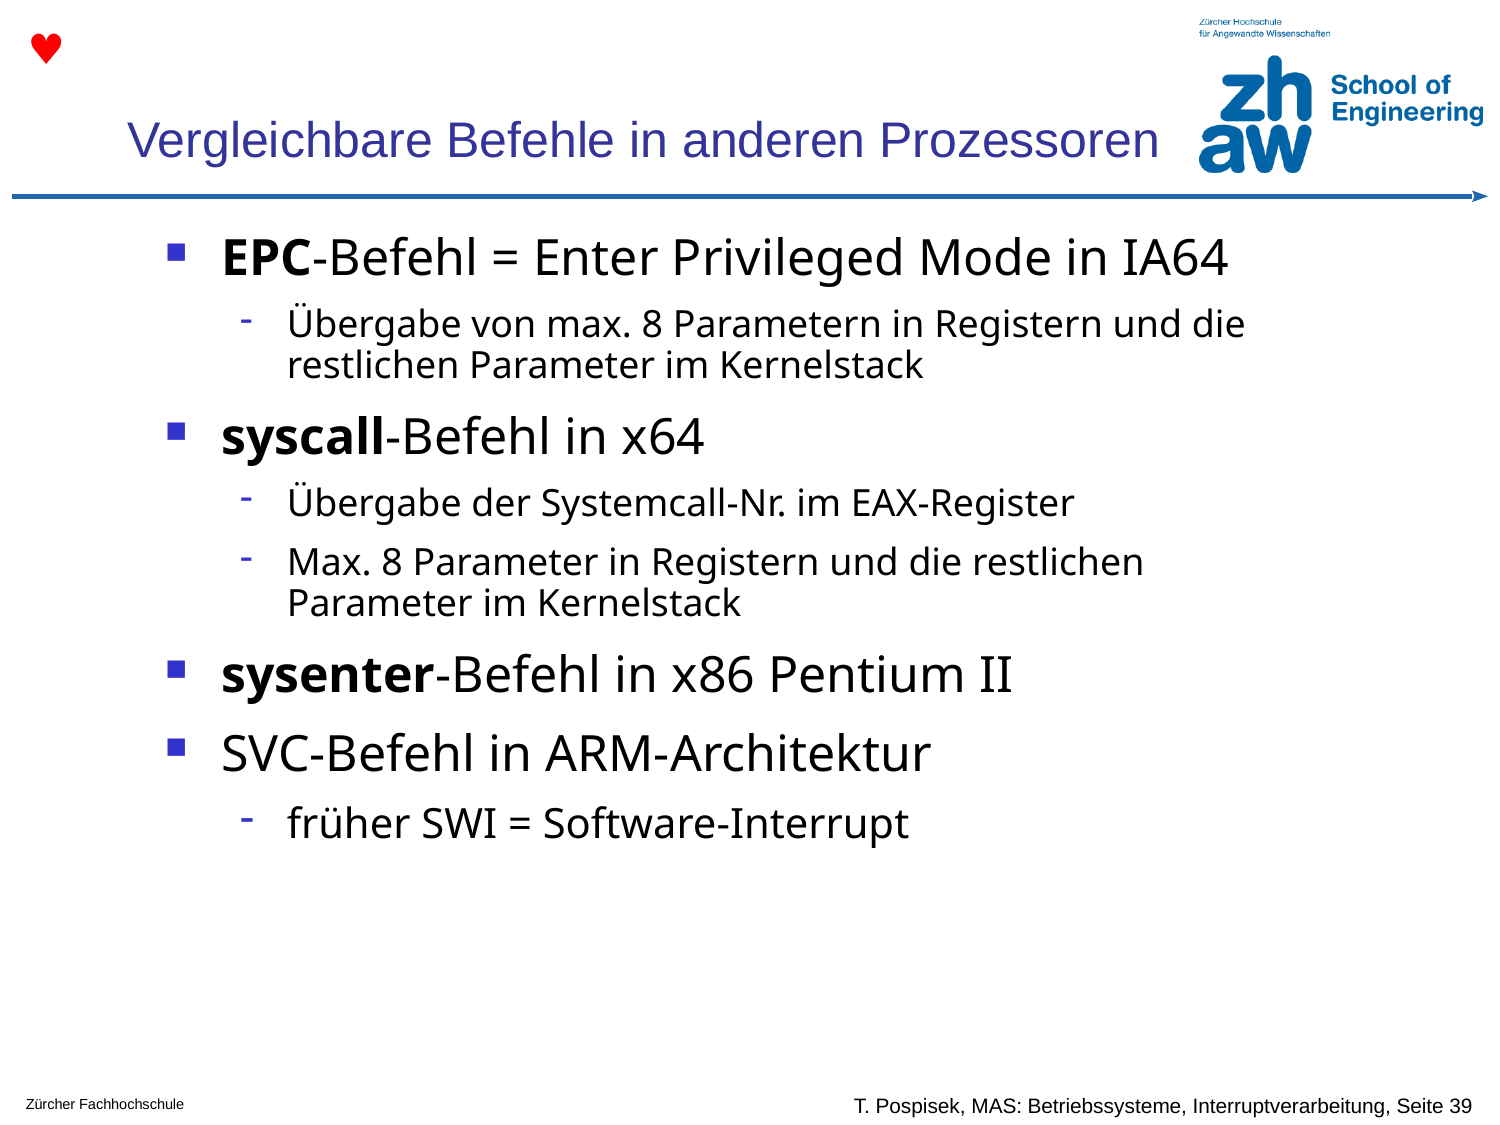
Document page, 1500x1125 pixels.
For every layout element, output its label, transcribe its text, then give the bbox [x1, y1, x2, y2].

picture [1199, 19, 1483, 173]
title Vergleichbare Befehle in anderen Prozessoren [112, 66, 1391, 175]
list EPC-Befehl = Enter Privileged Mode in IA64 Übergabe von max. 8 Parametern in Registern und die restlichen Parameter im Kernelstack syscall-Befehl in x64 Übergabe der Systemcall-Nr. im EAX-Register Max. 8 Parameter in Registern und die restlichen Parameter im Kernelstack sysenter-Befehl in x86 Pentium II SVC-Befehl in ARM-Architektur früher SWI = Software-Interrupt [150, 224, 1338, 764]
text_box ♥️ [12, 11, 95, 84]
